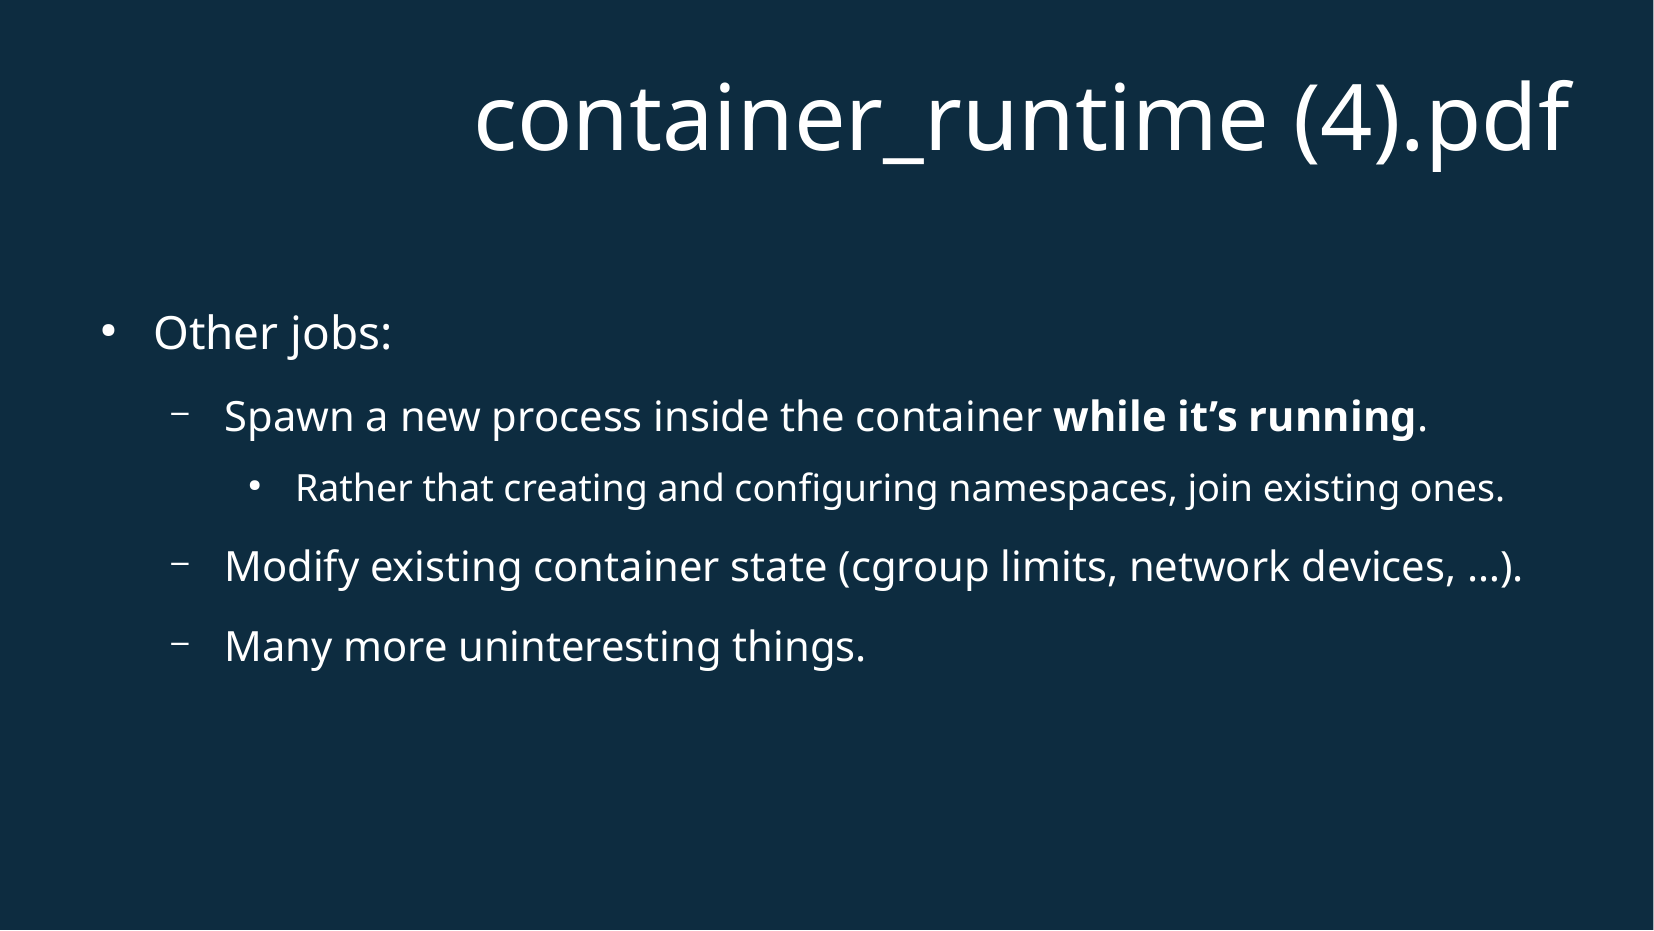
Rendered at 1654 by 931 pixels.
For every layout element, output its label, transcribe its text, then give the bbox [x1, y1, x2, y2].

title container_runtime (4).pdf [82, 37, 1571, 193]
list Other jobs: Spawn a new process inside the container while it’s running. Rather that creating and configuring namespaces, join existing ones. Modify existing container state (cgroup limits, network devices, …). Many more uninteresting things. [82, 217, 1571, 758]
